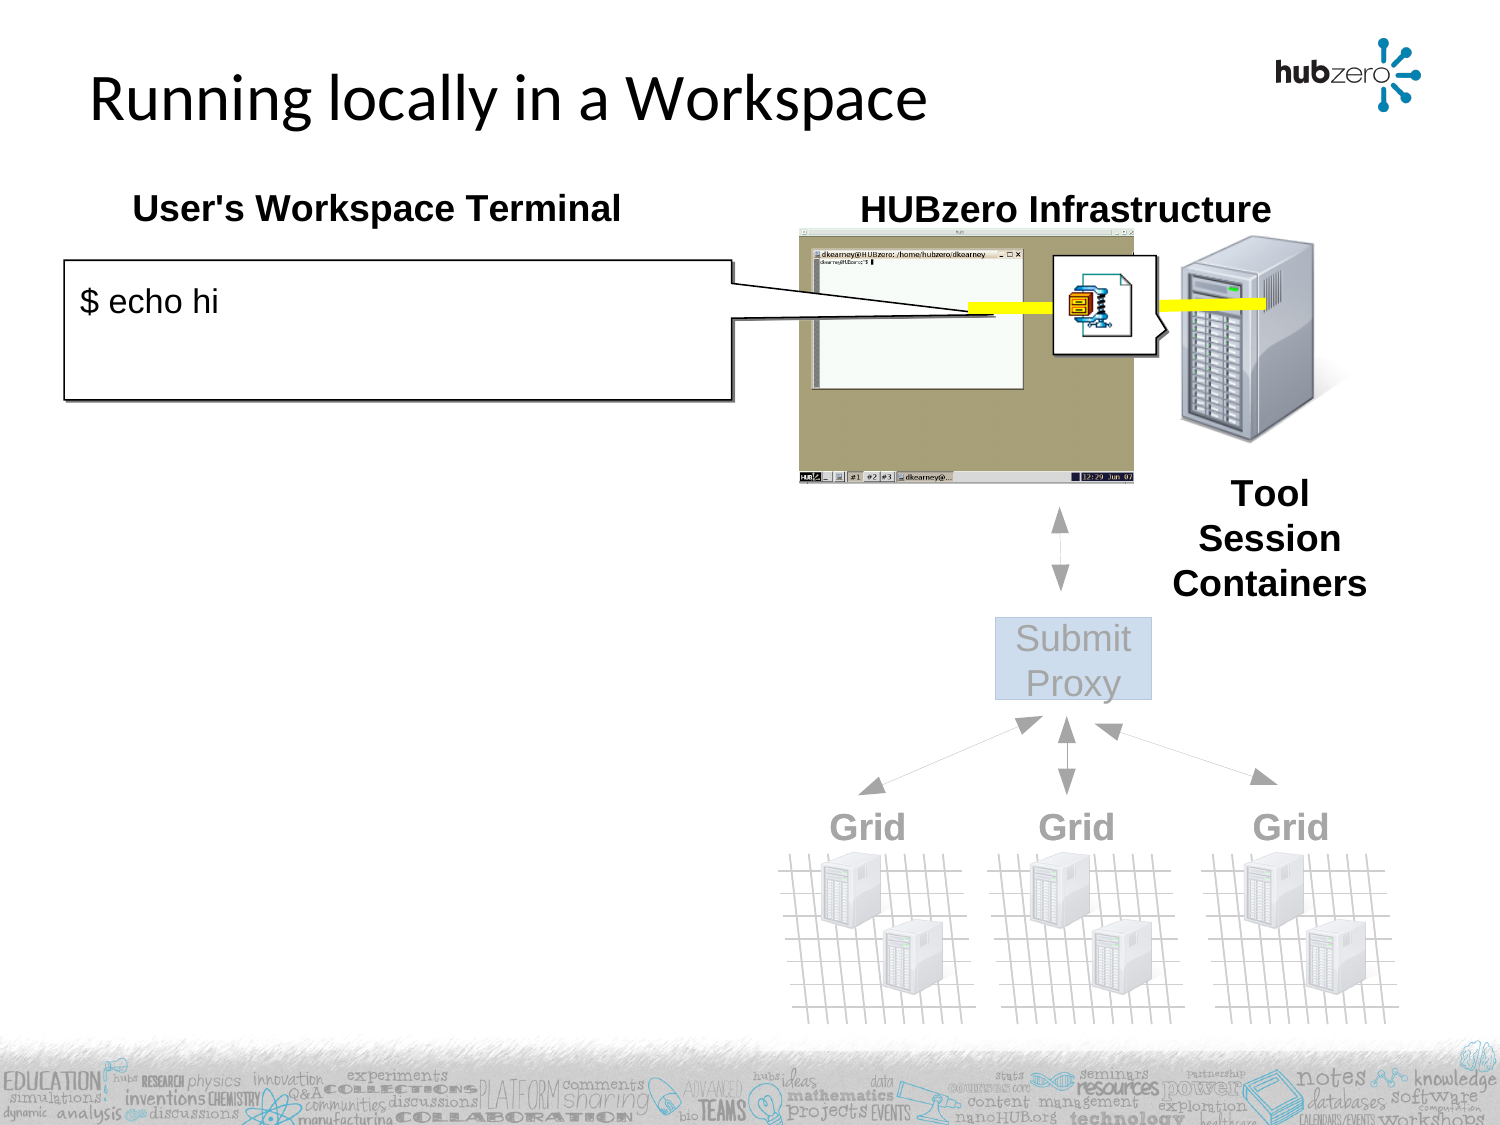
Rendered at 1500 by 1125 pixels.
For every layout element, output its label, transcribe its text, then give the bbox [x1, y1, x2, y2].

picture [799, 314, 1134, 484]
picture [0, 1034, 1500, 1125]
picture [1156, 228, 1367, 451]
text_box HUBzero Infrastructure [845, 177, 1288, 238]
text_box Tool Session Containers [1157, 461, 1395, 612]
text_box [64, 260, 994, 400]
text_box $ echo hi [65, 272, 659, 410]
text_box User's Workspace Terminal [117, 176, 634, 237]
picture [1061, 266, 1139, 345]
text_box [1053, 255, 1167, 355]
title Running locally in a Workspace [75, 44, 1425, 144]
text_box [759, 498, 1434, 1052]
picture [1272, 35, 1424, 44]
picture [799, 228, 1134, 311]
